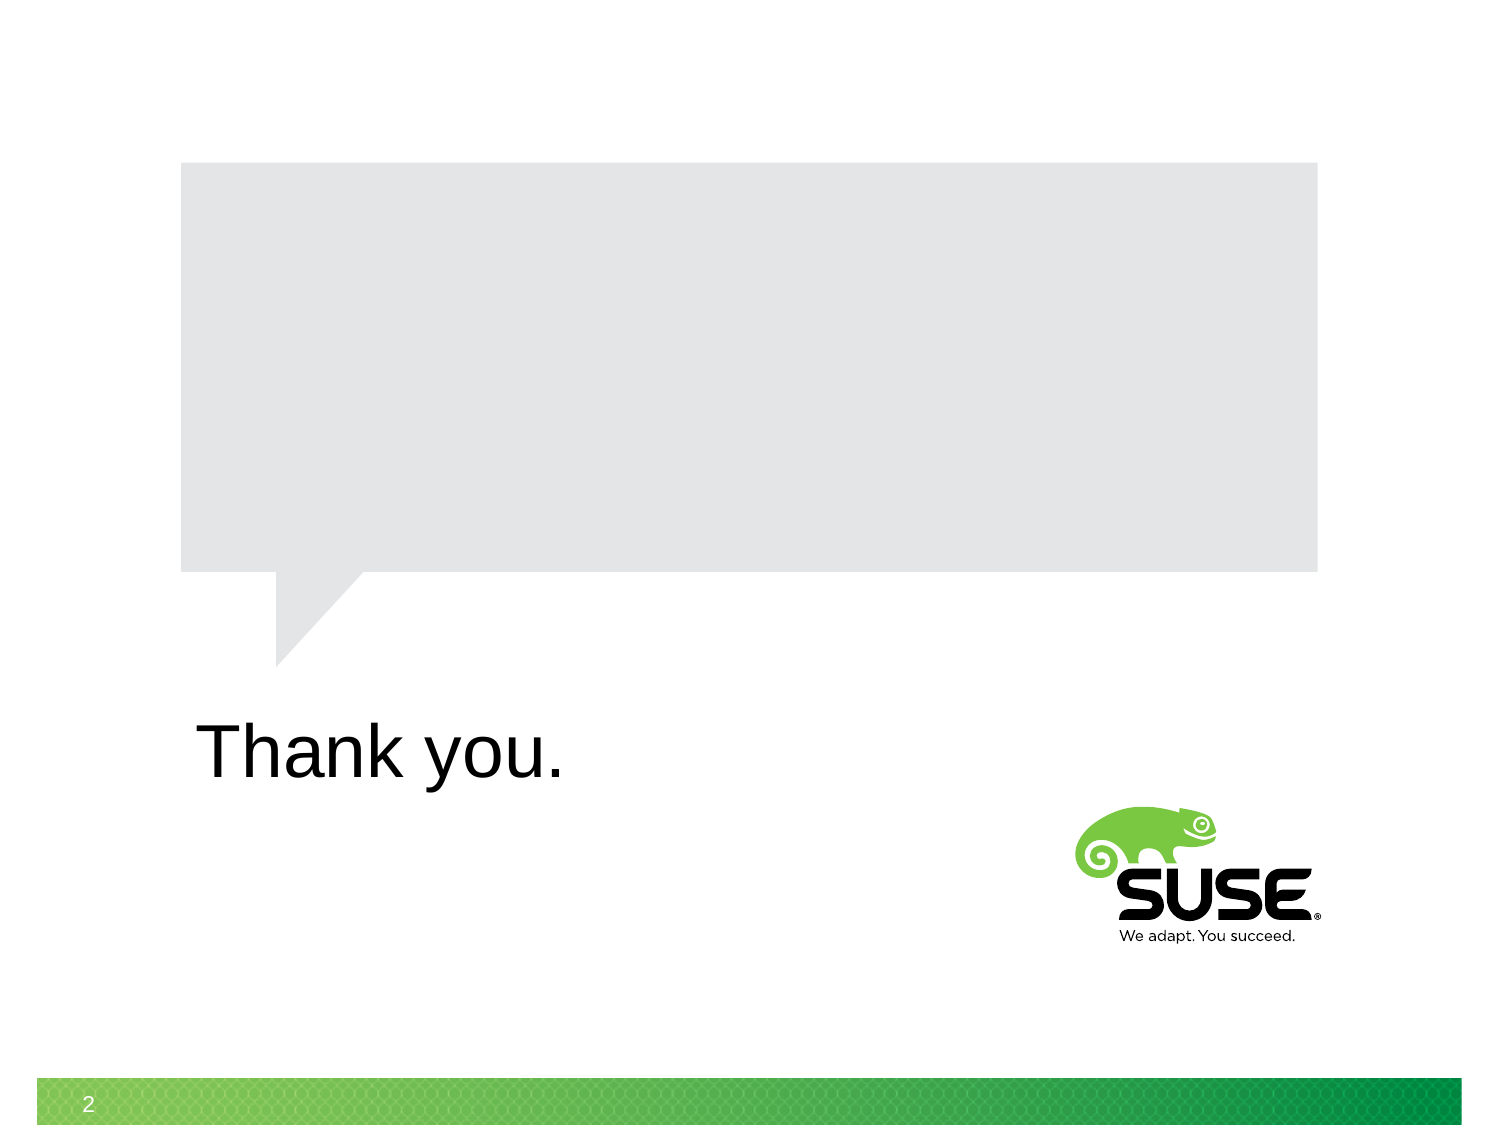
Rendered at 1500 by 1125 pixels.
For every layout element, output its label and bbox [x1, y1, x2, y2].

picture [37, 1078, 1462, 1125]
